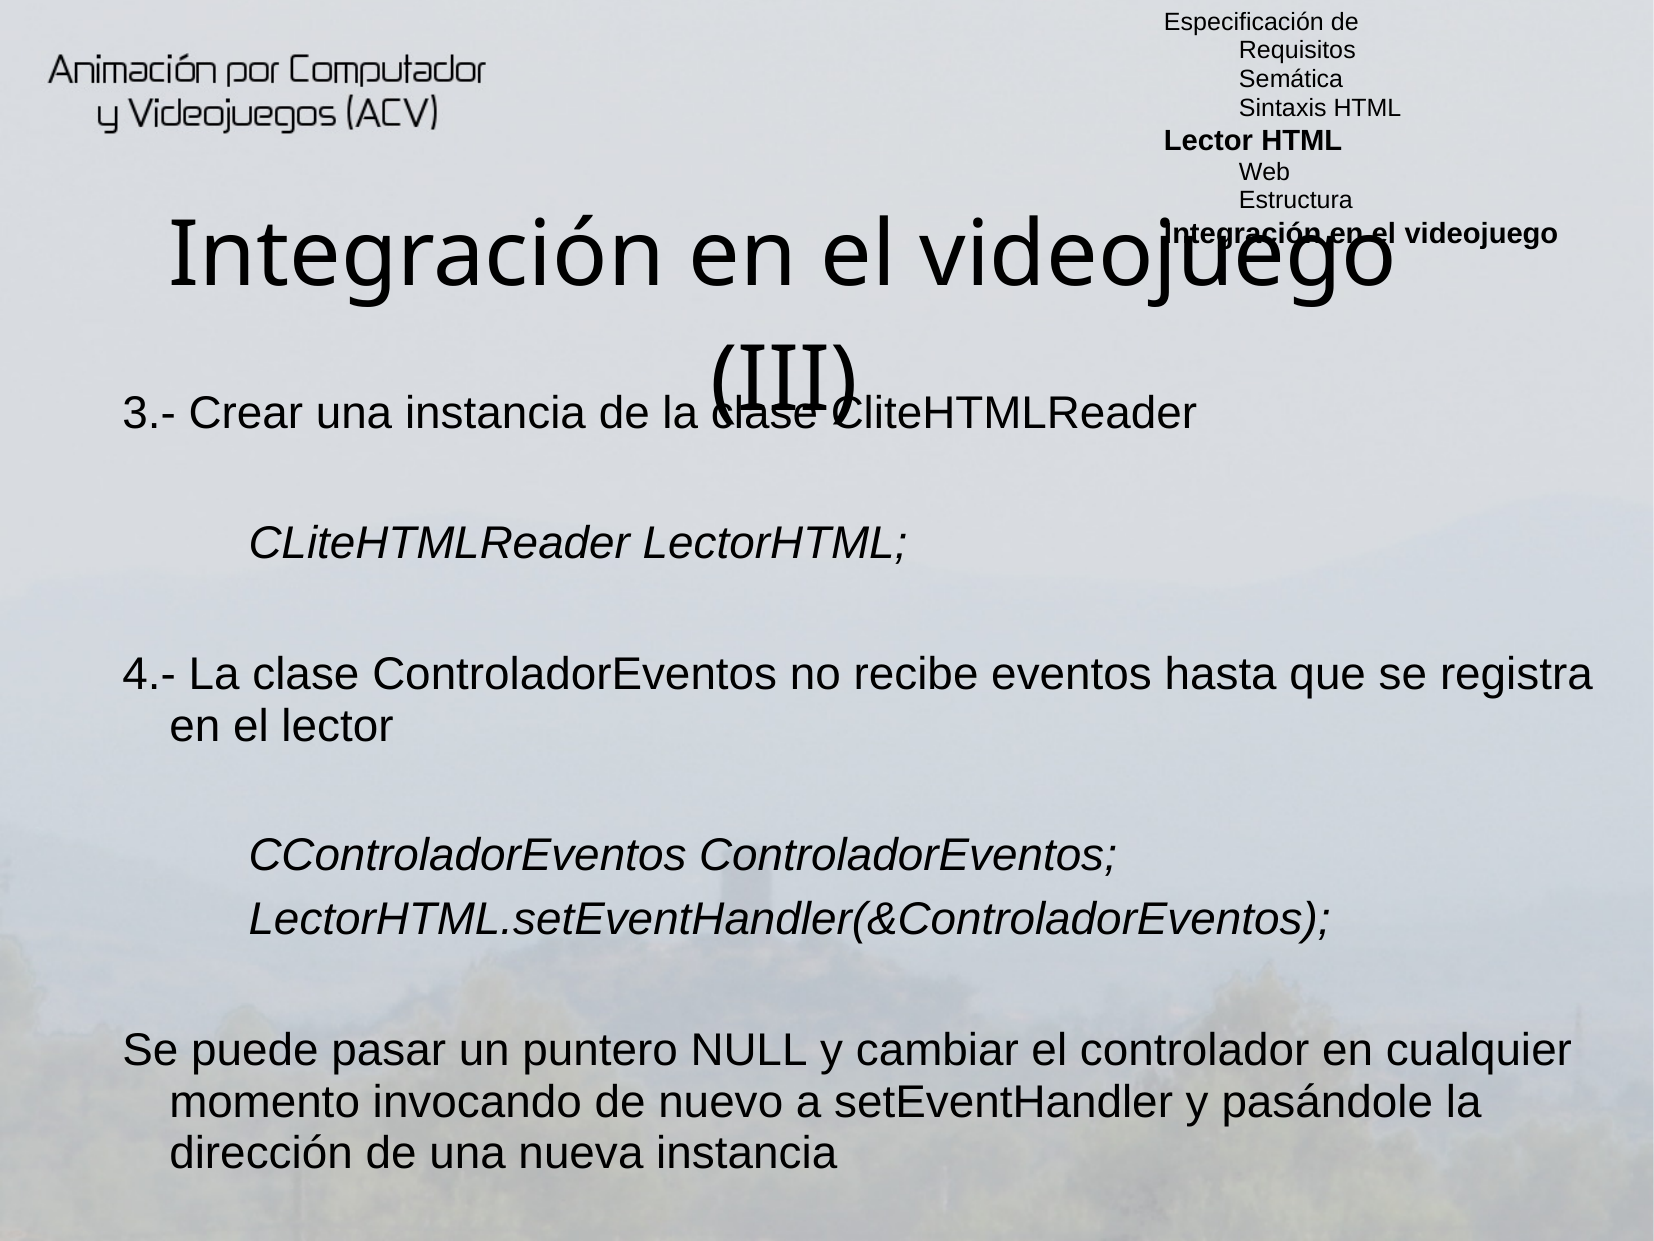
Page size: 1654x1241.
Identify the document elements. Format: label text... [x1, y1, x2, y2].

list 3.- Crear una instancia de la clase CliteHTMLReader CLiteHTMLReader LectorHTML; 4.- La clase ControladorEventos no recibe eventos hasta que se registra en el lector CControladorEventos ControladorEventos; LectorHTML.setEventHandler(&ControladorEventos); Se puede pasar un puntero NULL y cambiar el controlador en cualquier momento invocando de nuevo a setEventHandler y pasándole la dirección de una nueva instancia [32, 300, 1654, 1182]
text_box Especificación de Requisitos Semática Sintaxis HTML Lector HTML Web Estructura Integración en el videojuego [1074, 0, 1653, 326]
title Integración en el videojuego (III) [83, 216, 1485, 410]
picture [0, 0, 1654, 1241]
